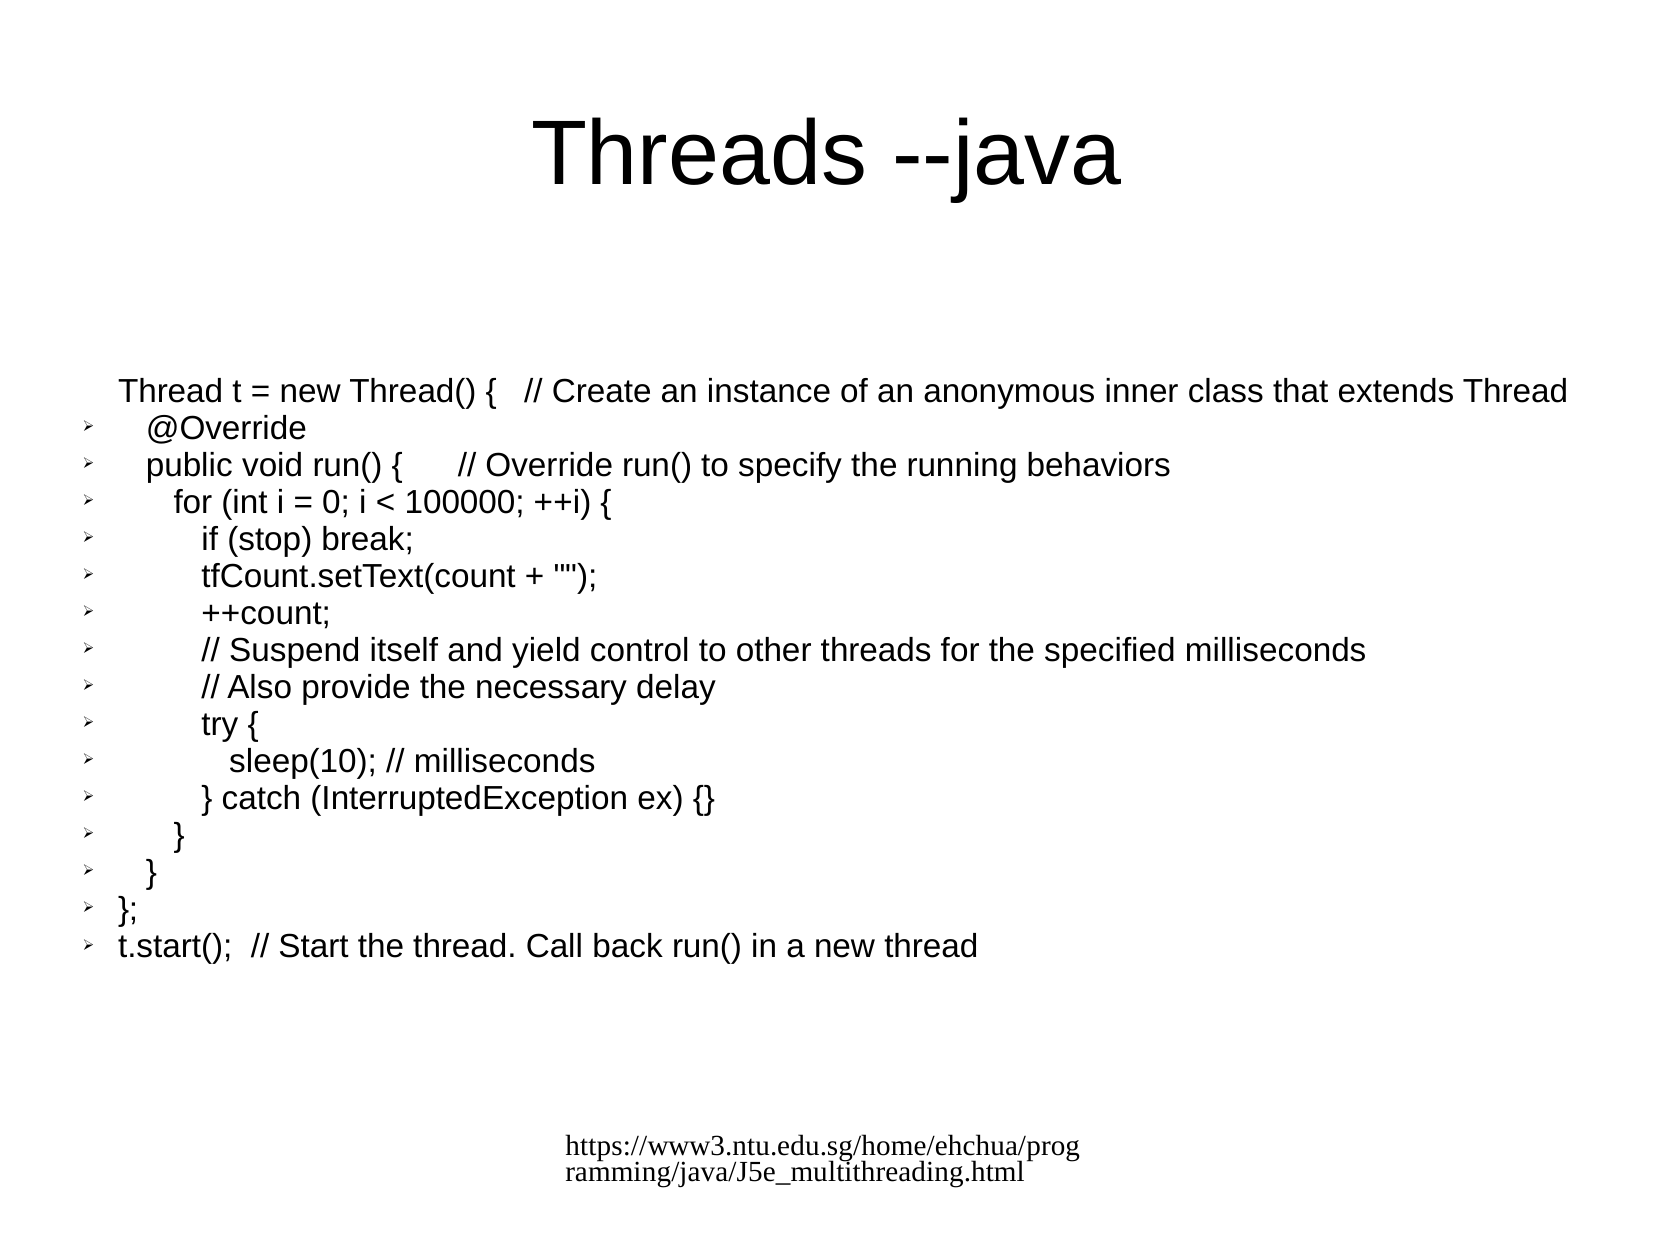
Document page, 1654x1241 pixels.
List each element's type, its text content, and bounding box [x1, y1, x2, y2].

subtitle Thread t = new Thread() { // Create an instance of an anonymous inner class that extends Thread @Override public void run() { // Override run() to specify the running behaviors for (int i = 0; i < 100000; ++i) { if (stop) break; tfCount.setText(count + ""); ++count; // Suspend itself and yield control to other threads for the specified milliseconds // Also provide the necessary delay try { sleep(10); // milliseconds } catch (InterruptedException ex) {} } } }; t.start(); // Start the thread. Call back run() in a new thread [82, 290, 1571, 1010]
title Threads --java [82, 49, 1571, 257]
